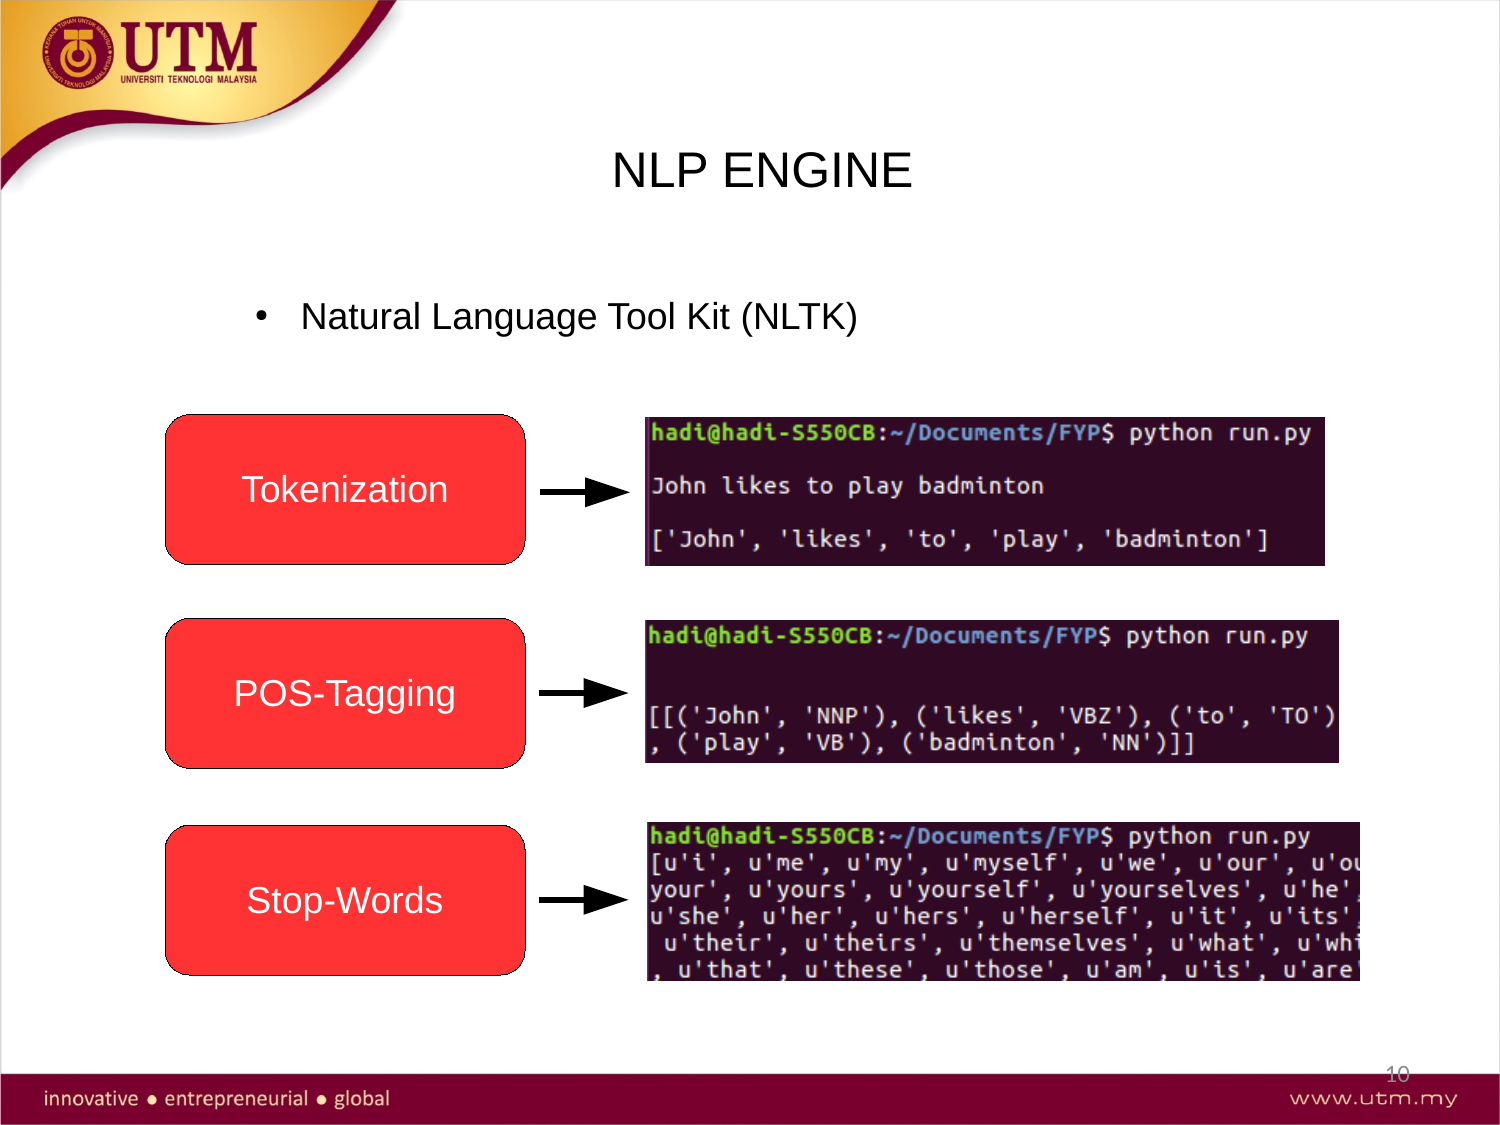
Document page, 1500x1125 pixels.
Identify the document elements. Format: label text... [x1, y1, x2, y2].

text_box POS-Tagging [165, 618, 526, 769]
text_box NLP ENGINE [596, 135, 942, 206]
text_box Tokenization [165, 414, 526, 565]
text_box Natural Language Tool Kit (NLTK) [240, 288, 1321, 346]
text_box Stop-Words [165, 825, 526, 976]
picture [0, 0, 1500, 1125]
